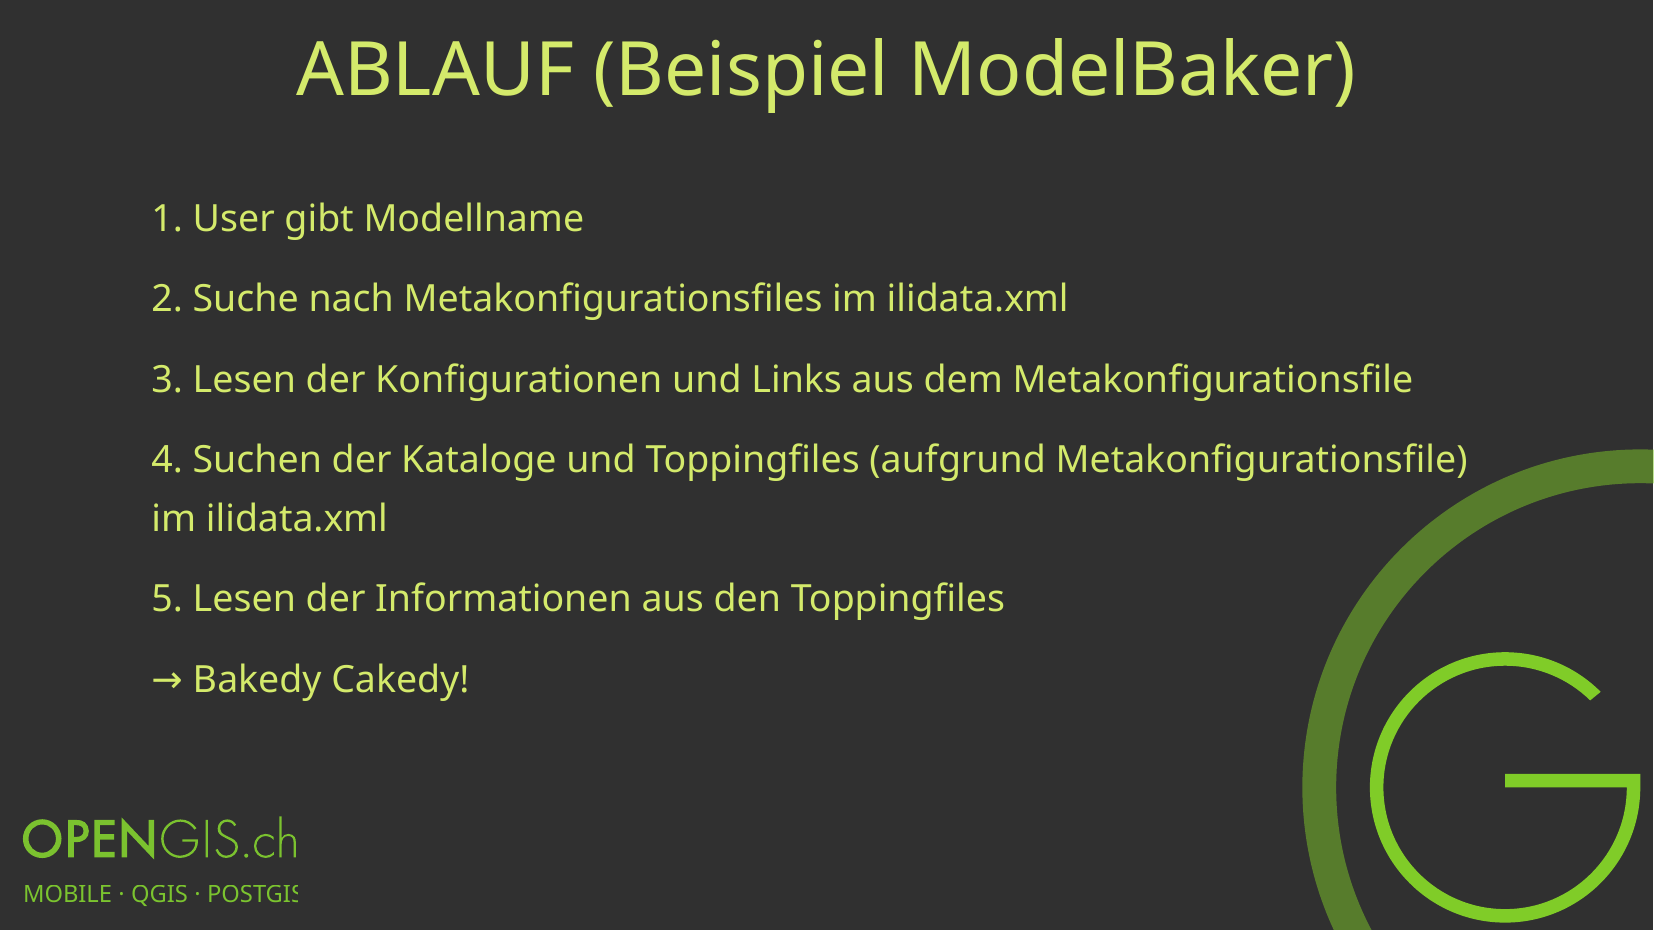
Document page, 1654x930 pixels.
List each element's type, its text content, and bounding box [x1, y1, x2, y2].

title ABLAUF (Beispiel ModelBaker) [0, 0, 1653, 135]
text_box 1. User gibt Modellname 2. Suche nach Metakonfigurationsfiles im ilidata.xml 3. Lesen der Konfigurationen und Links aus dem Metakonfigurationsfile 4. Suchen der Kataloge und Toppingfiles (aufgrund Metakonfigurationsfile) im ilidata.xml 5. Lesen der Informationen aus den Toppingfiles → Bakedy Cakedy! [0, 180, 1471, 826]
